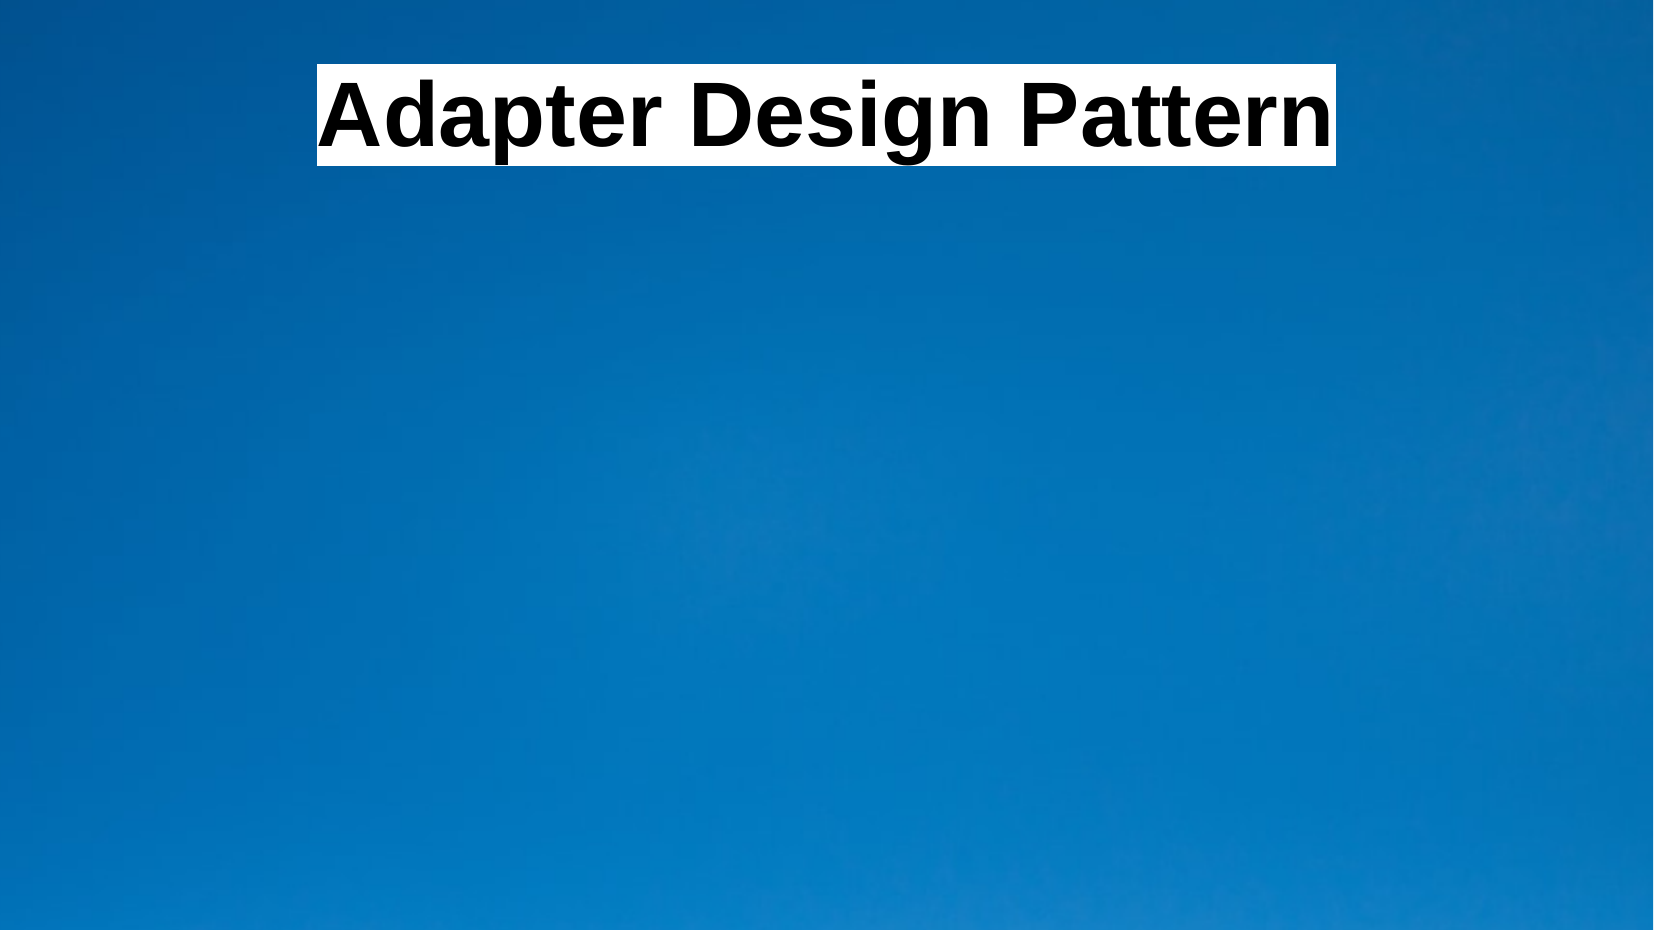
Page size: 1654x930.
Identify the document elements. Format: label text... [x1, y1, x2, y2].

picture [0, 0, 1654, 930]
title Adapter Design Pattern [82, 37, 1571, 193]
